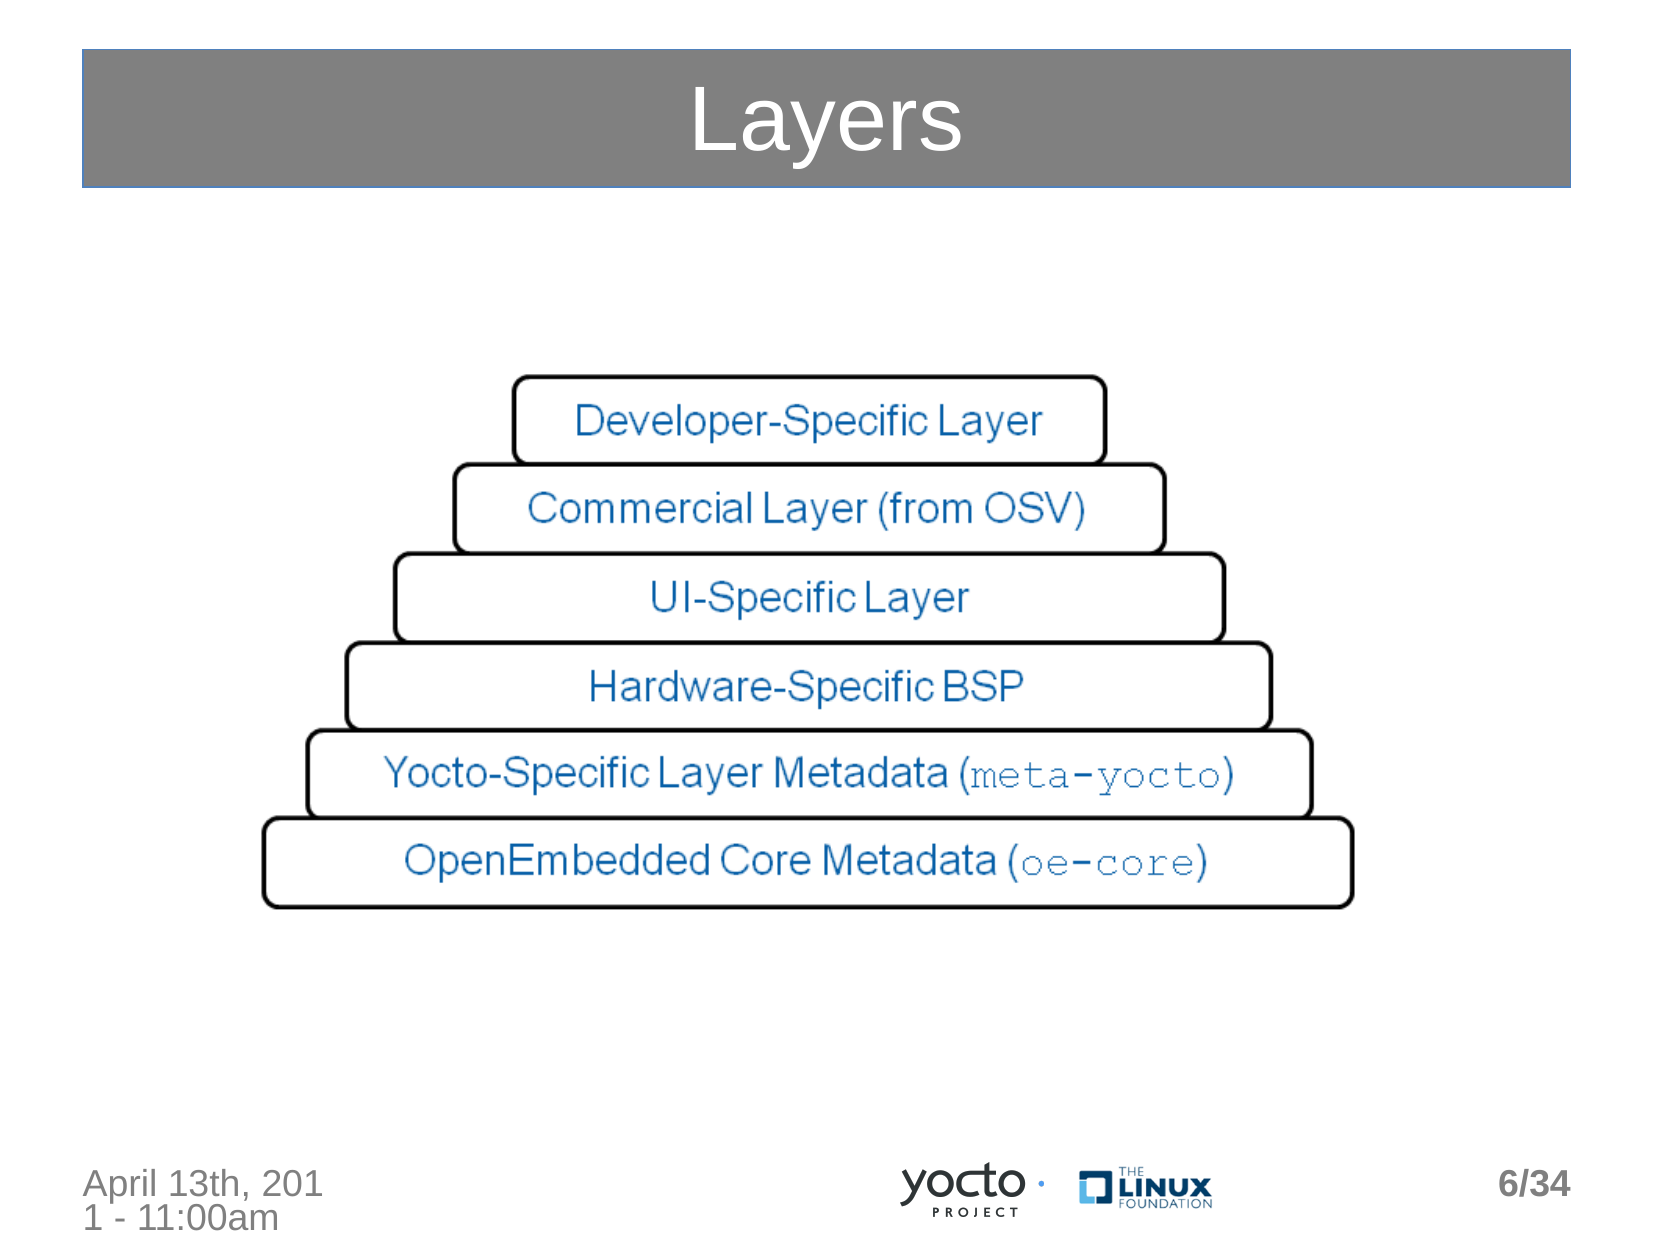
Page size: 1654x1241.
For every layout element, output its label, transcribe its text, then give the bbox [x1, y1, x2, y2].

title Layers [82, 49, 1571, 188]
picture [1075, 1162, 1215, 1211]
picture [900, 1162, 1044, 1217]
chart [82, 206, 1576, 1144]
picture [243, 359, 1372, 919]
